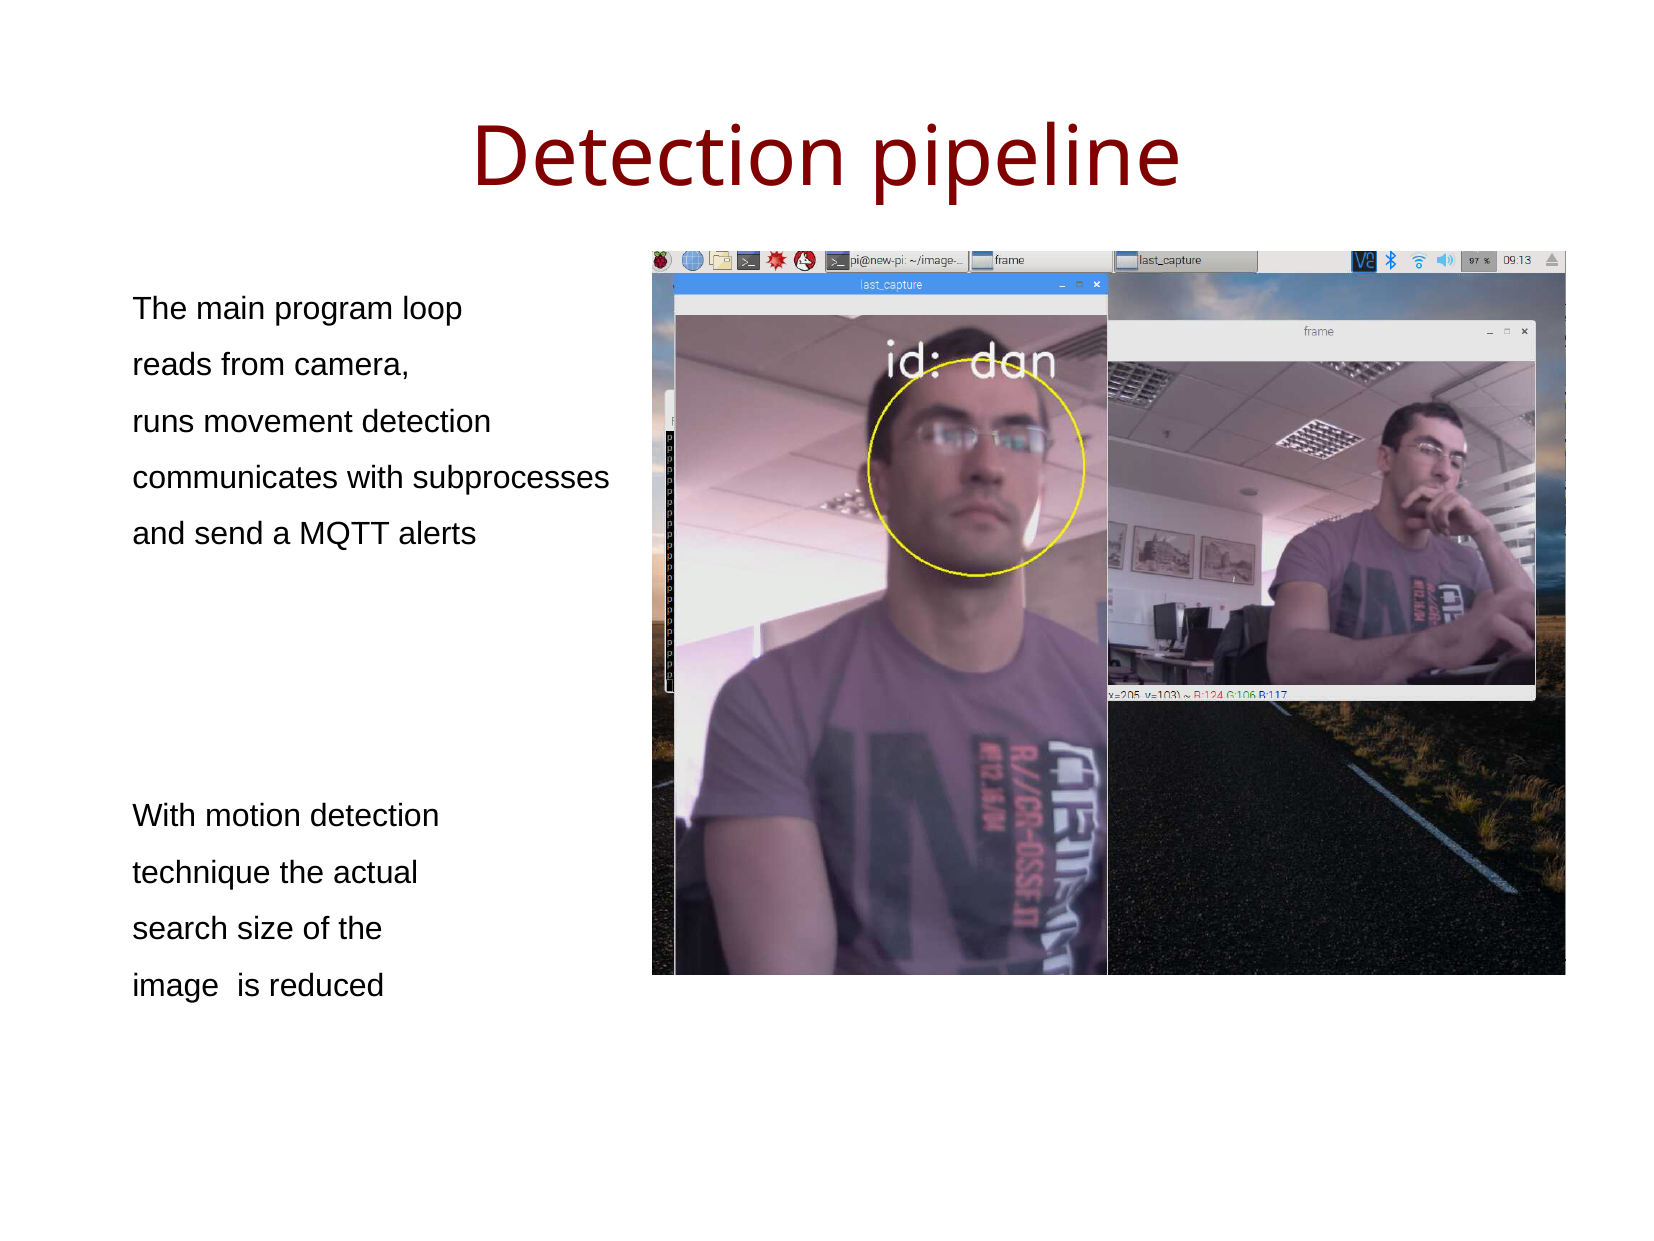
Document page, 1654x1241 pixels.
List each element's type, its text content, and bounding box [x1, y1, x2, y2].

picture [652, 251, 1566, 976]
title Detection pipeline [82, 49, 1571, 257]
list The main program loop reads from camera, runs movement detection communicates with subprocesses and send a MQTT alerts With motion detection technique the actual search size of the image is reduced [82, 290, 1571, 1010]
